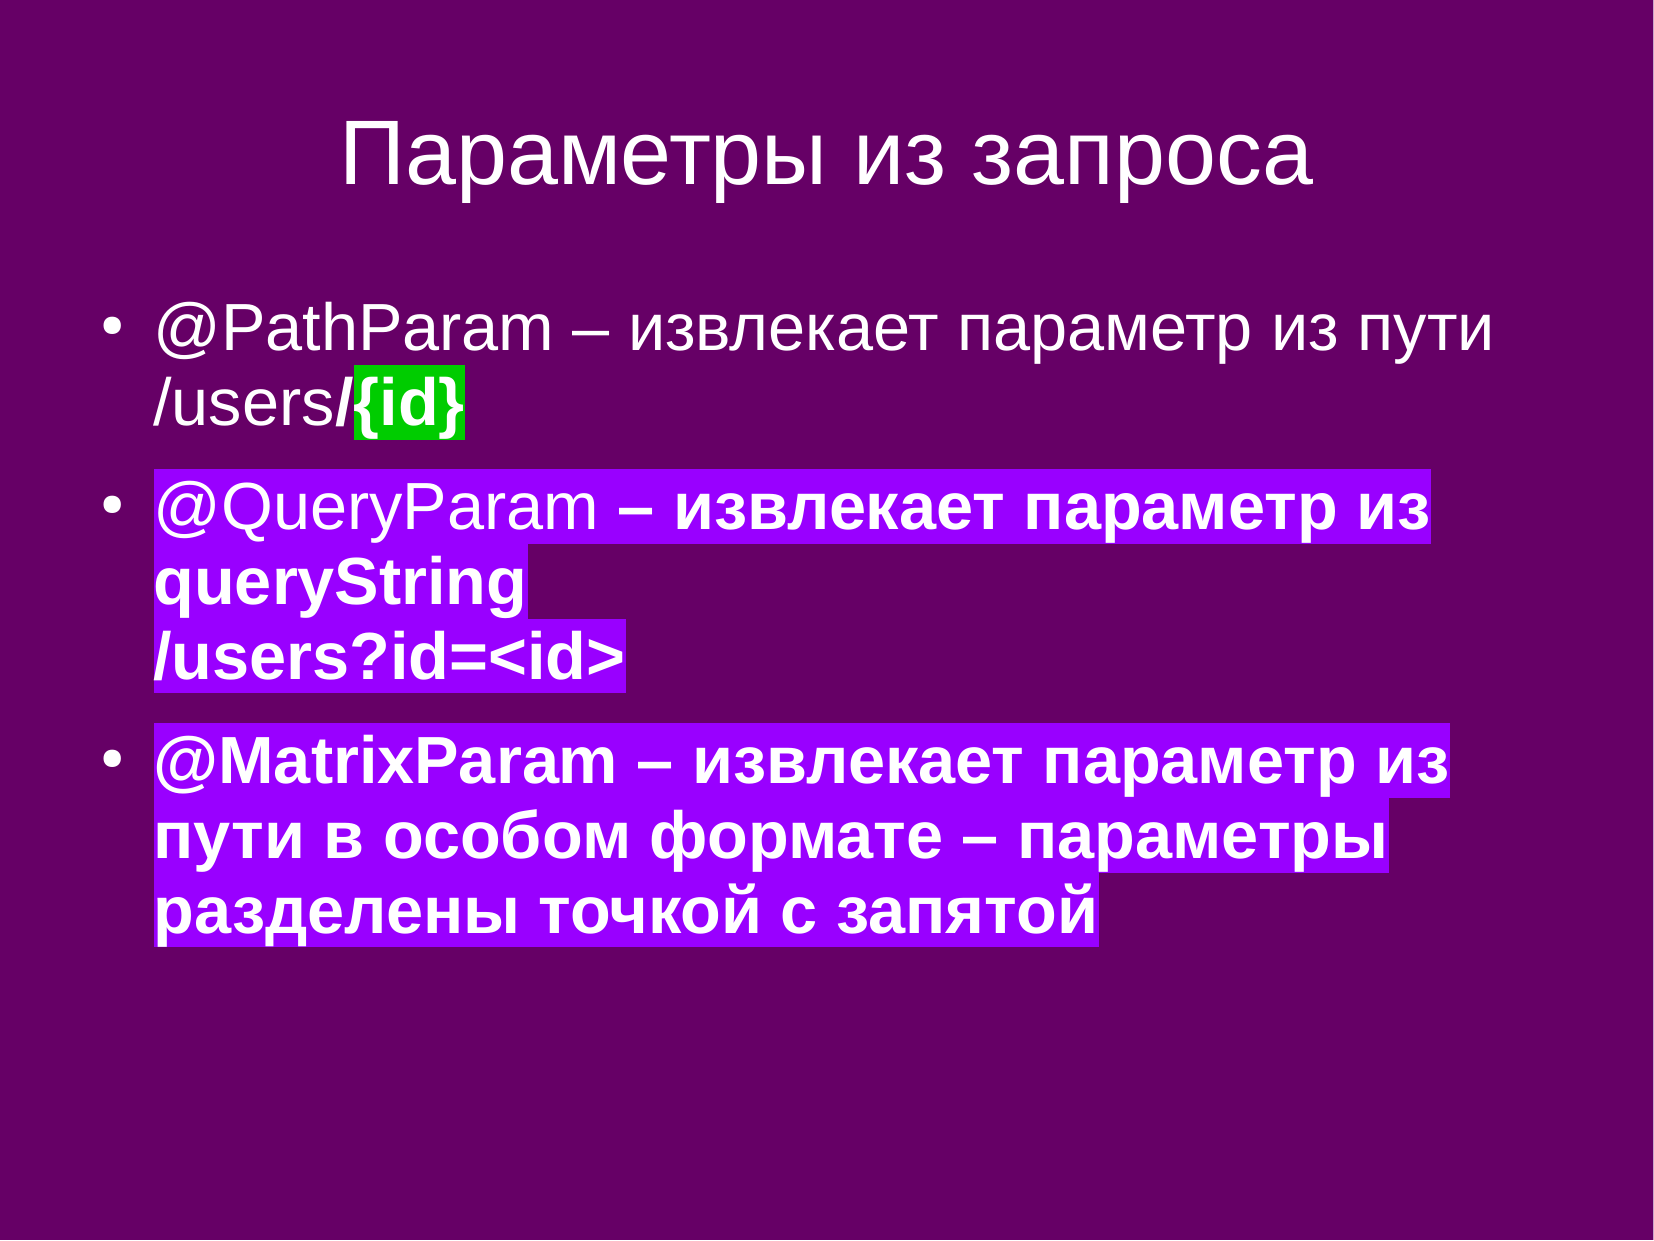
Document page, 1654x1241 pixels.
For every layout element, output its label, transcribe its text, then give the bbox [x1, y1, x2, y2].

title Параметры из запроса [82, 49, 1571, 257]
list @PathParam – извлекает параметр из пути /users/{id} @QueryParam – извлекает параметр из queryString /users?id=<id> @MatrixParam – извлекает параметр из пути в особом формате – параметры разделены точкой с запятой [82, 290, 1571, 1010]
